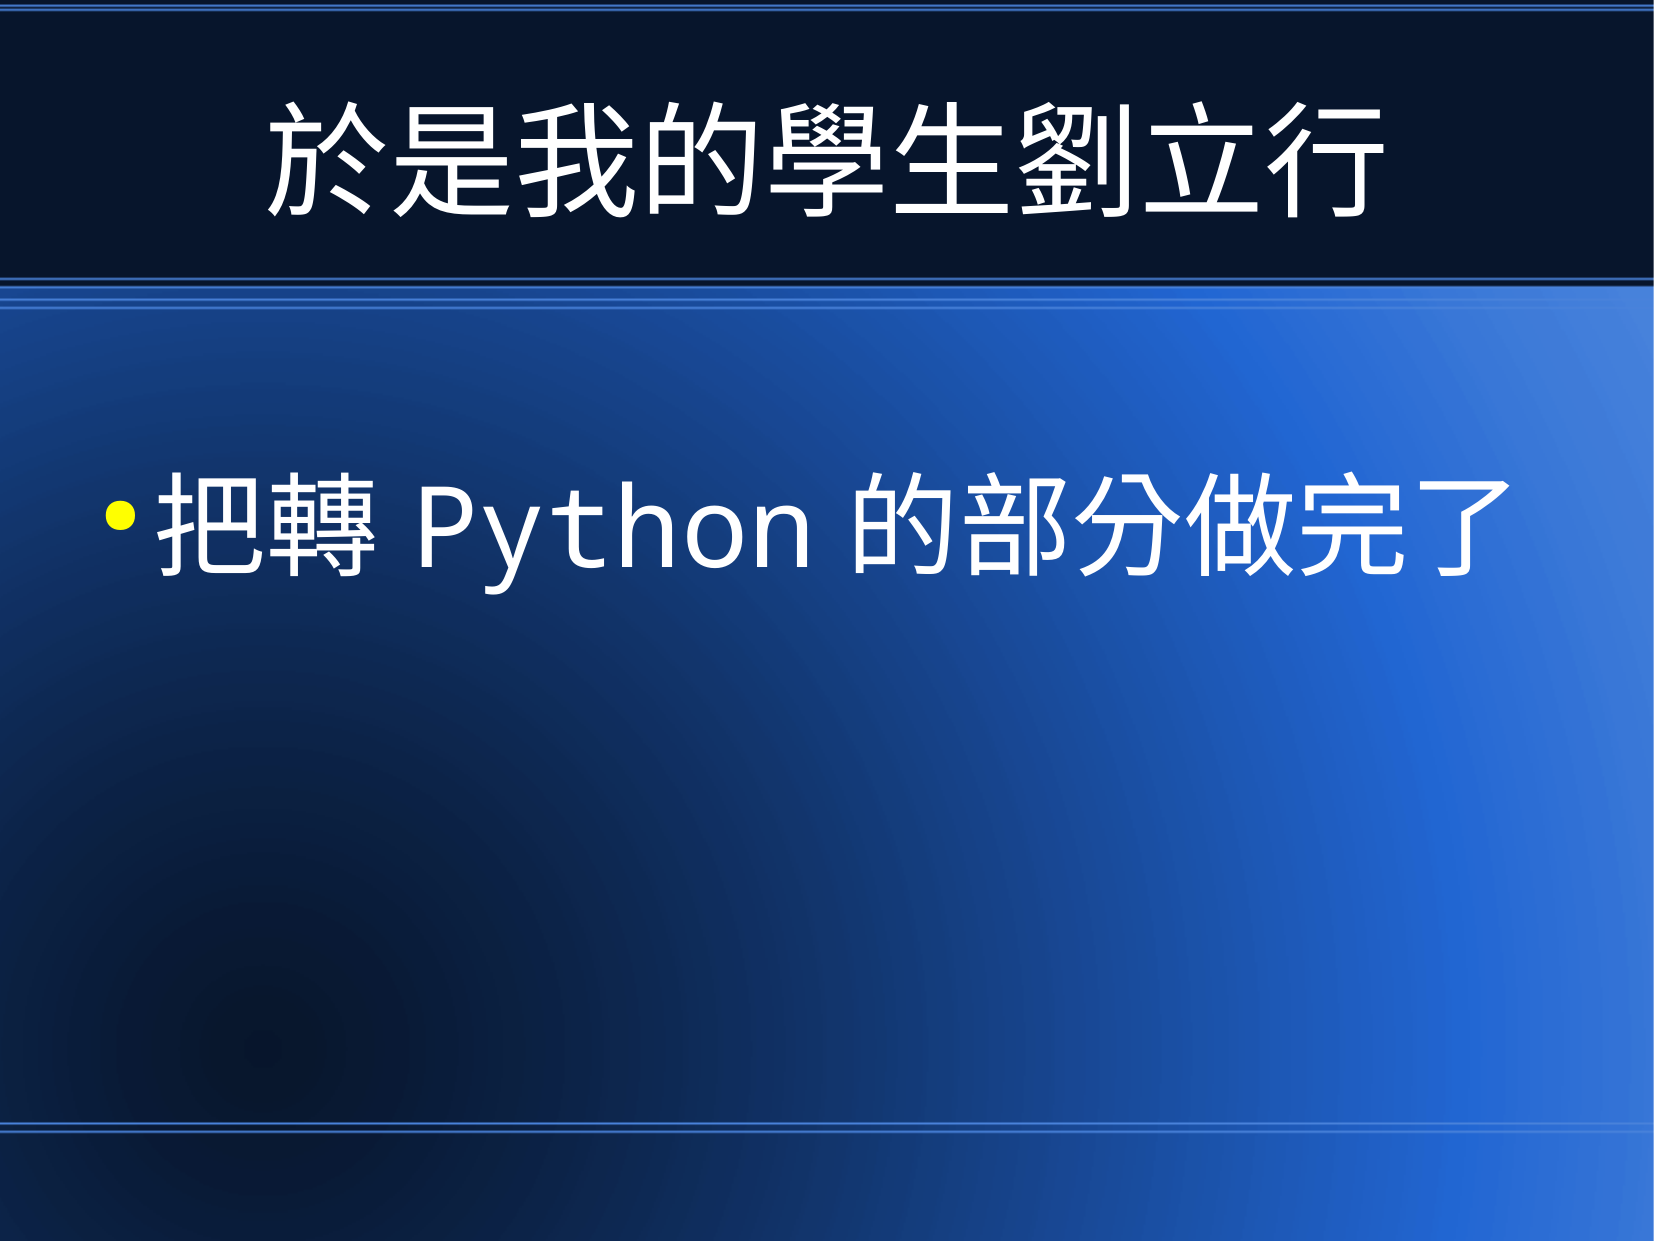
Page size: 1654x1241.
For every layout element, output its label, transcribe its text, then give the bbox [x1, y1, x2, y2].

list 把轉Python的部分做完了 [82, 355, 1571, 1241]
title 於是我的學生劉立行 [82, 49, 1571, 257]
picture [0, 0, 1654, 1241]
